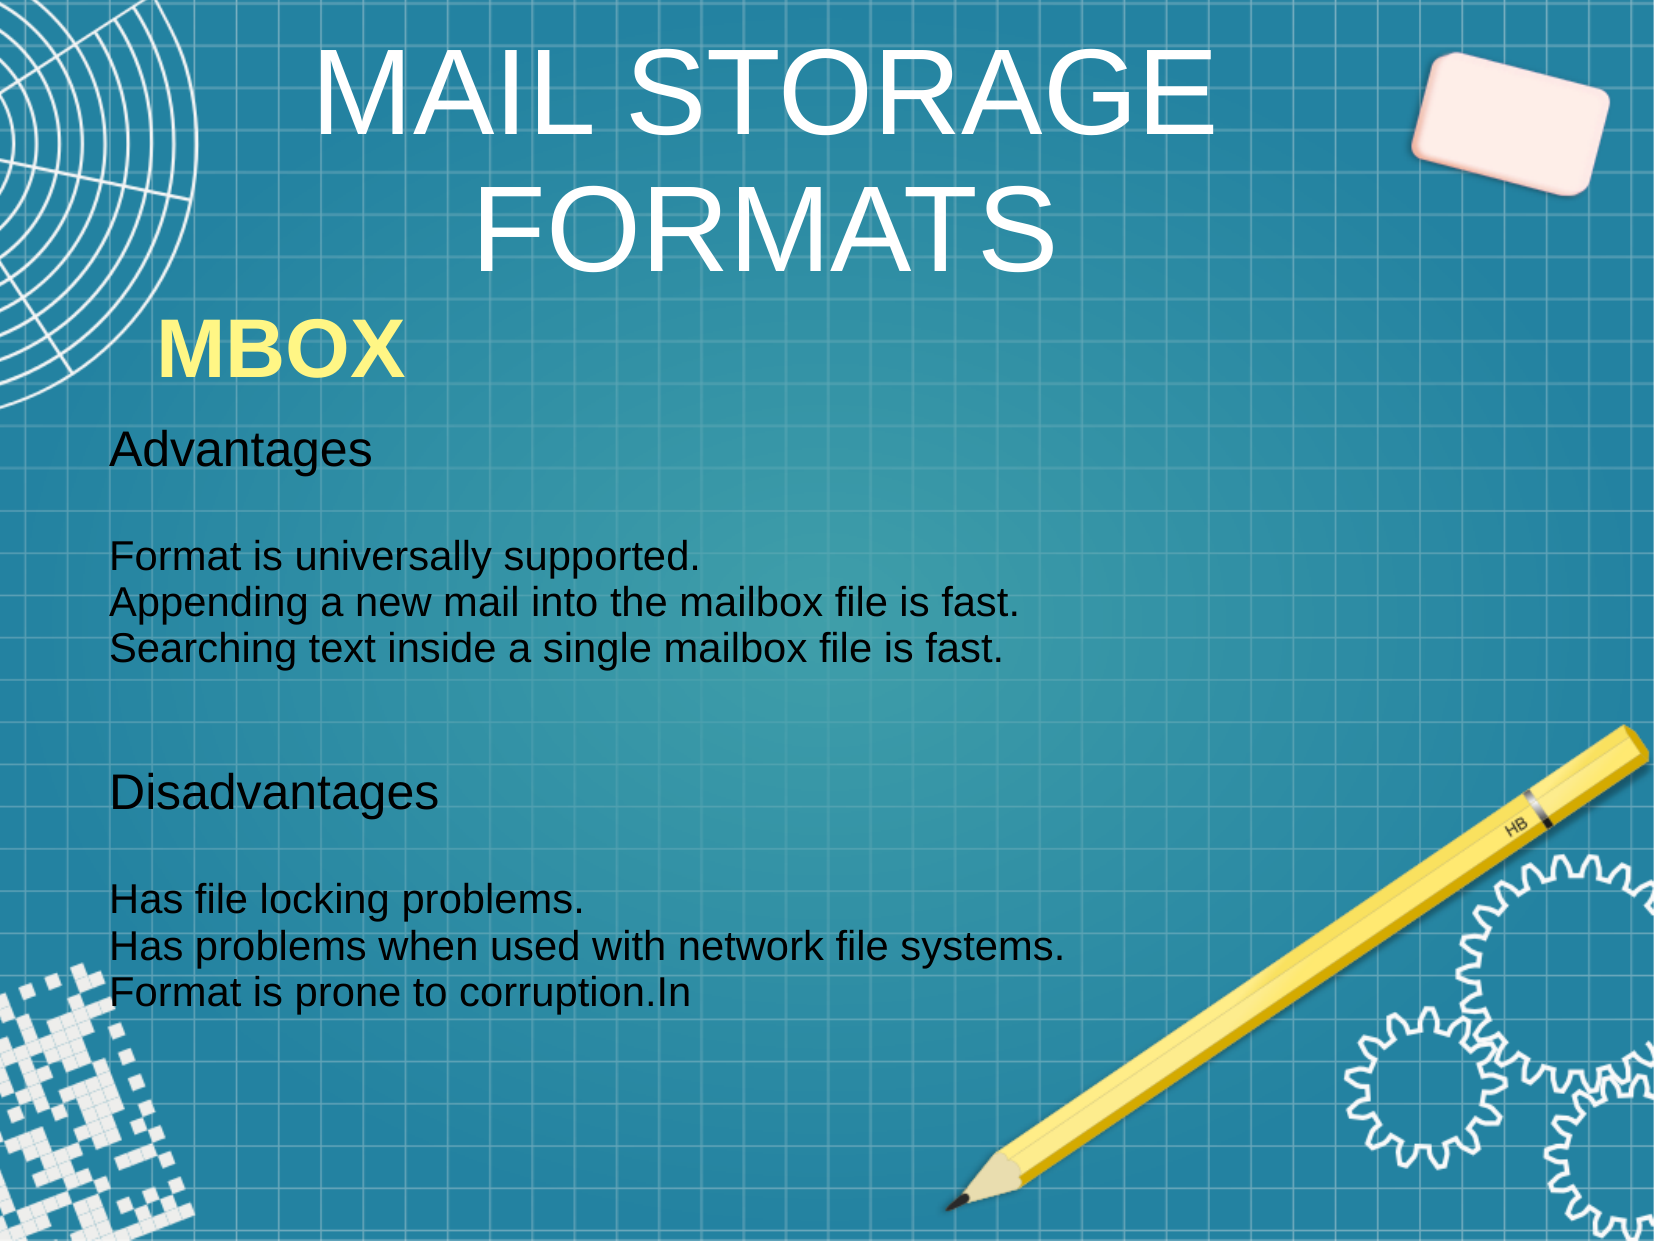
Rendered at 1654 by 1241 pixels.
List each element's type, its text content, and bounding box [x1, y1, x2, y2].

title MAIL STORAGE FORMATS [174, 45, 1357, 276]
text_box MBOX [141, 295, 1512, 414]
text_box Advantages Format is universally supported. Appending a new mail into the mailbox file is fast. Searching text inside a single mailbox file is fast. Disadvantages Has file locking problems. Has problems when used with network file systems. Format is prone to corruption.In [94, 413, 1583, 1182]
picture [0, 0, 1654, 1241]
